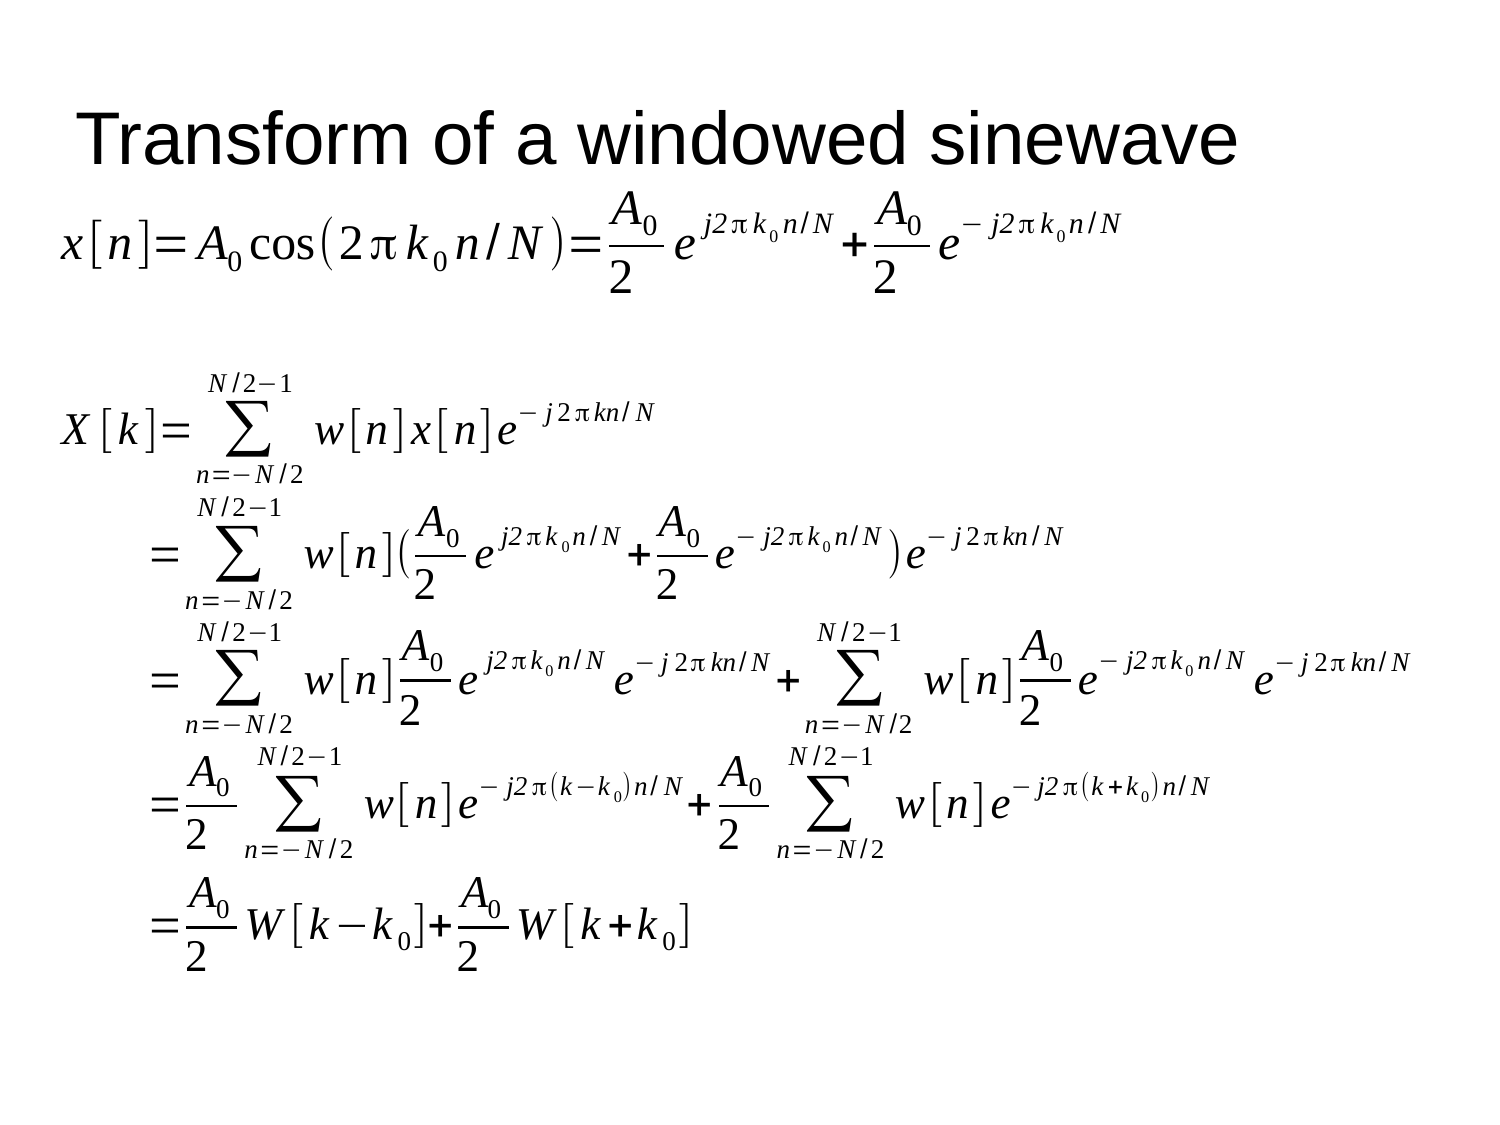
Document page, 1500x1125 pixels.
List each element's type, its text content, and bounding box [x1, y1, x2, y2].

chart [50, 367, 1420, 981]
chart [51, 179, 1131, 305]
title Transform of a windowed sinewave [75, 44, 1425, 233]
